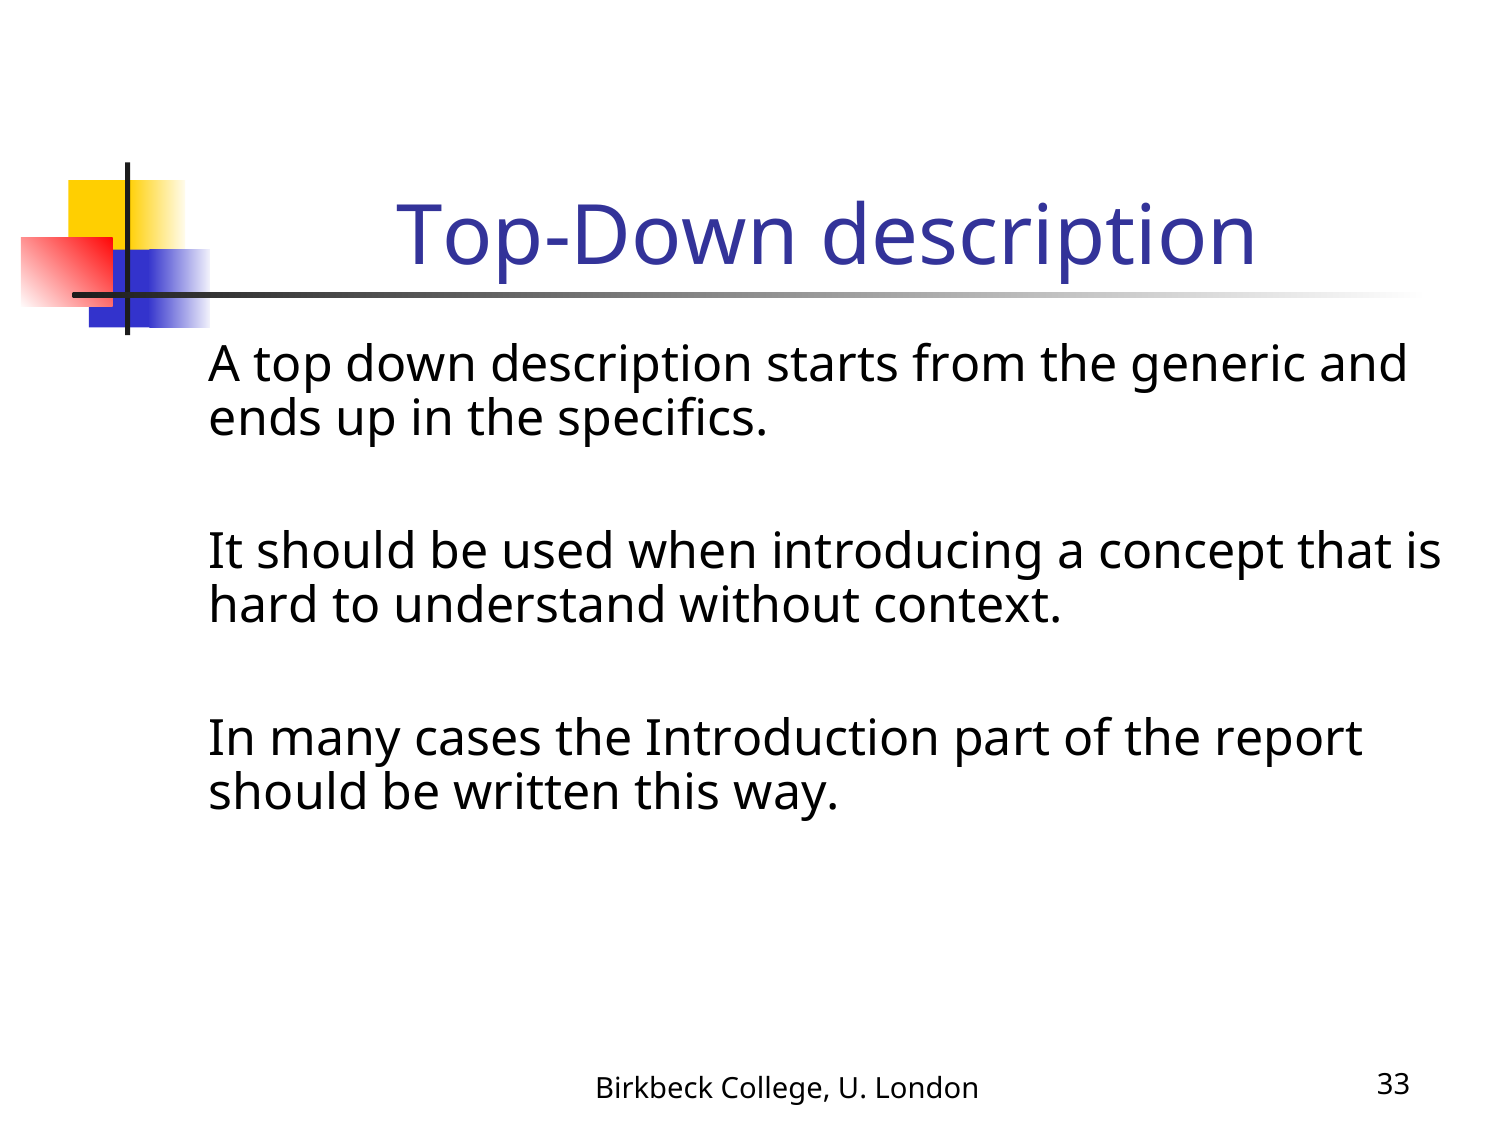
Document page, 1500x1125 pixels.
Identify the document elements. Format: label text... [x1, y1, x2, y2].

title Top-Down description [188, 101, 1468, 289]
text_box Birkbeck College, U. London [549, 1037, 1026, 1113]
list A top down description starts from the generic and ends up in the specifics. It should be used when introducing a concept that is hard to understand without context. In many cases the Introduction part of the report should be written this way. [193, 331, 1469, 1007]
text_box <number> [1112, 1037, 1426, 1113]
